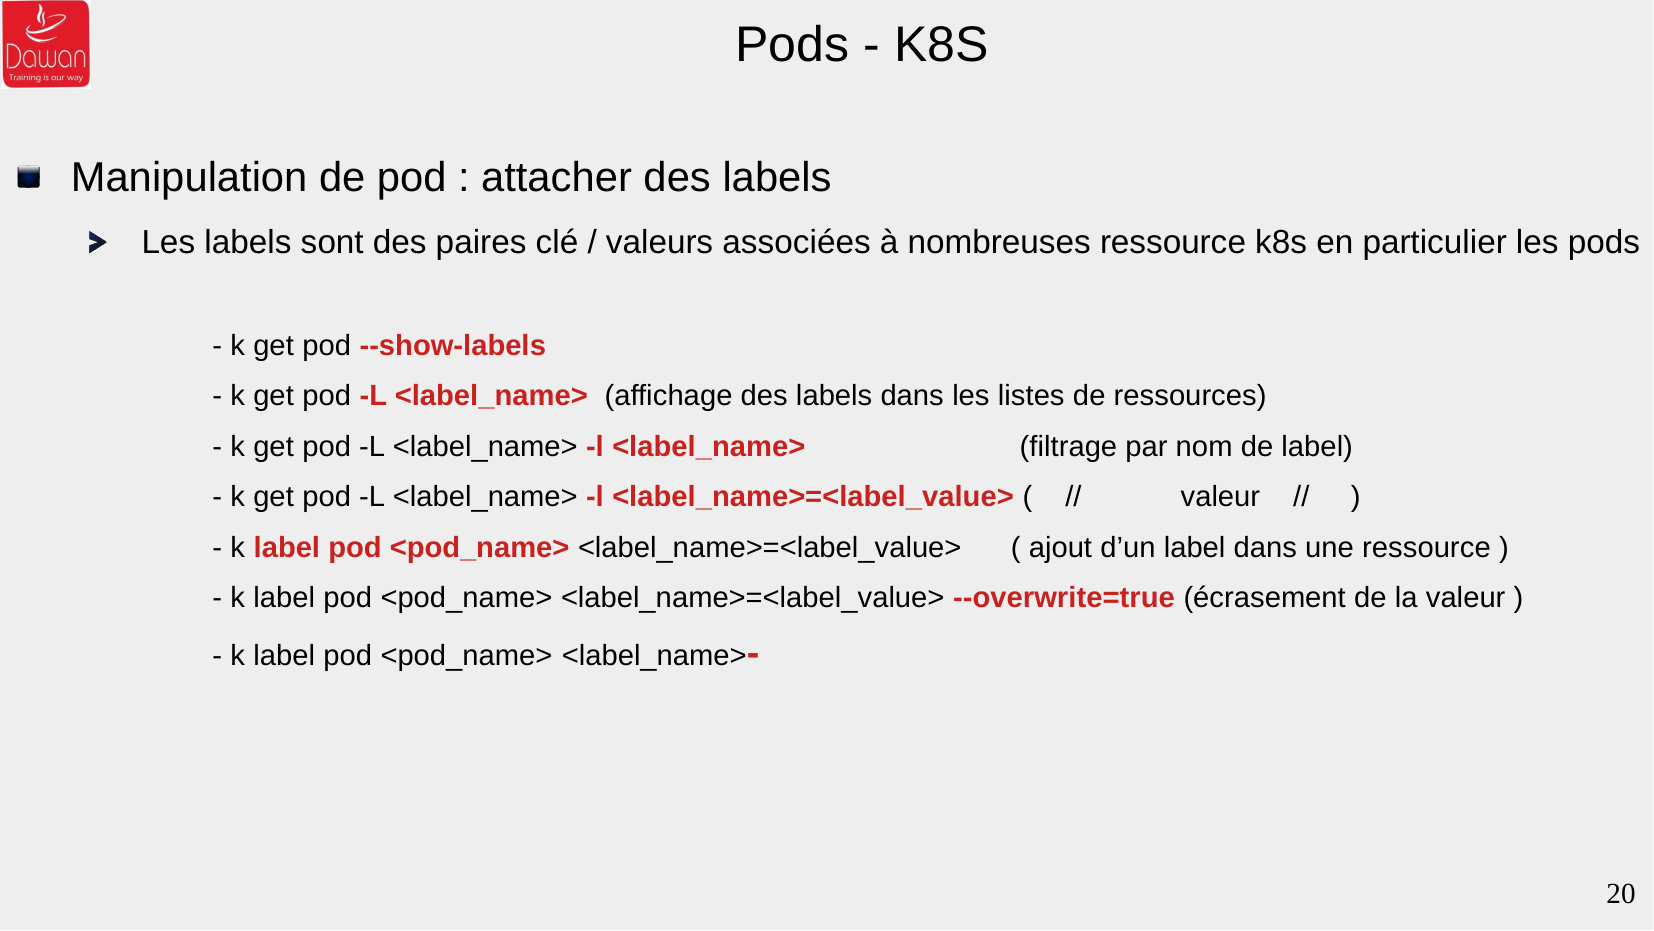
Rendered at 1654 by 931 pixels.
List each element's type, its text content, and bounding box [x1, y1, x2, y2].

list Manipulation de pod : attacher des labels Les labels sont des paires clé / valeurs associées à nombreuses ressource k8s en particulier les pods - k get pod --show-labels - k get pod -L <label_name> (affichage des labels dans les listes de ressources) - k get pod -L <label_name> -l <label_name> (filtrage par nom de label) - k get pod -L <label_name> -l <label_name>=<label_value> ( // valeur // ) - k label pod <pod_name> <label_name>=<label_value> ( ajout d’un label dans une ressource ) - k label pod <pod_name> <label_name>=<label_value> --overwrite=true (écrasement de la valeur ) - k label pod <pod_name> <label_name>- [0, 88, 1654, 886]
title Pods - K8S [366, 0, 1287, 88]
picture [1, 0, 91, 88]
